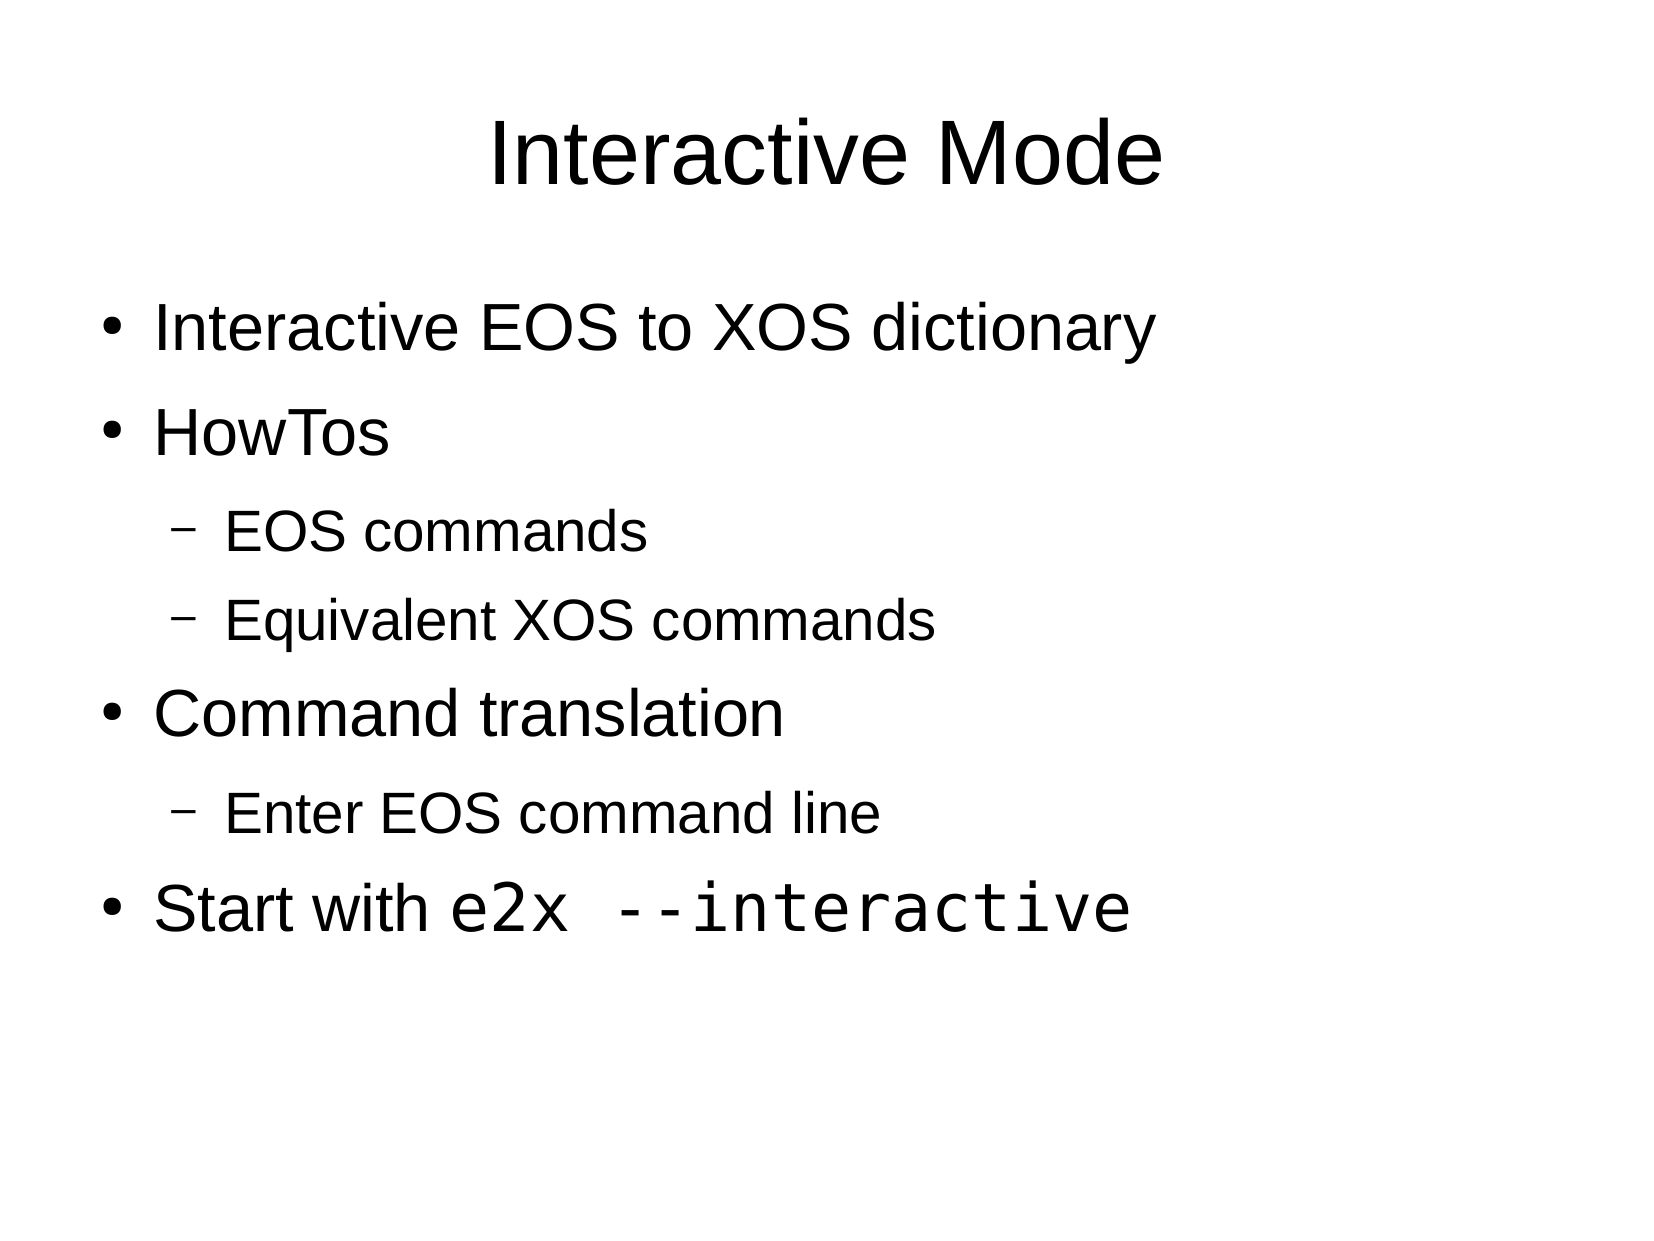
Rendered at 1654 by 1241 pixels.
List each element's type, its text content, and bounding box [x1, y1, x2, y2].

title Interactive Mode [82, 49, 1571, 257]
list Interactive EOS to XOS dictionary HowTos EOS commands Equivalent XOS commands Command translation Enter EOS command line Start with e2x --interactive [82, 290, 1571, 1010]
